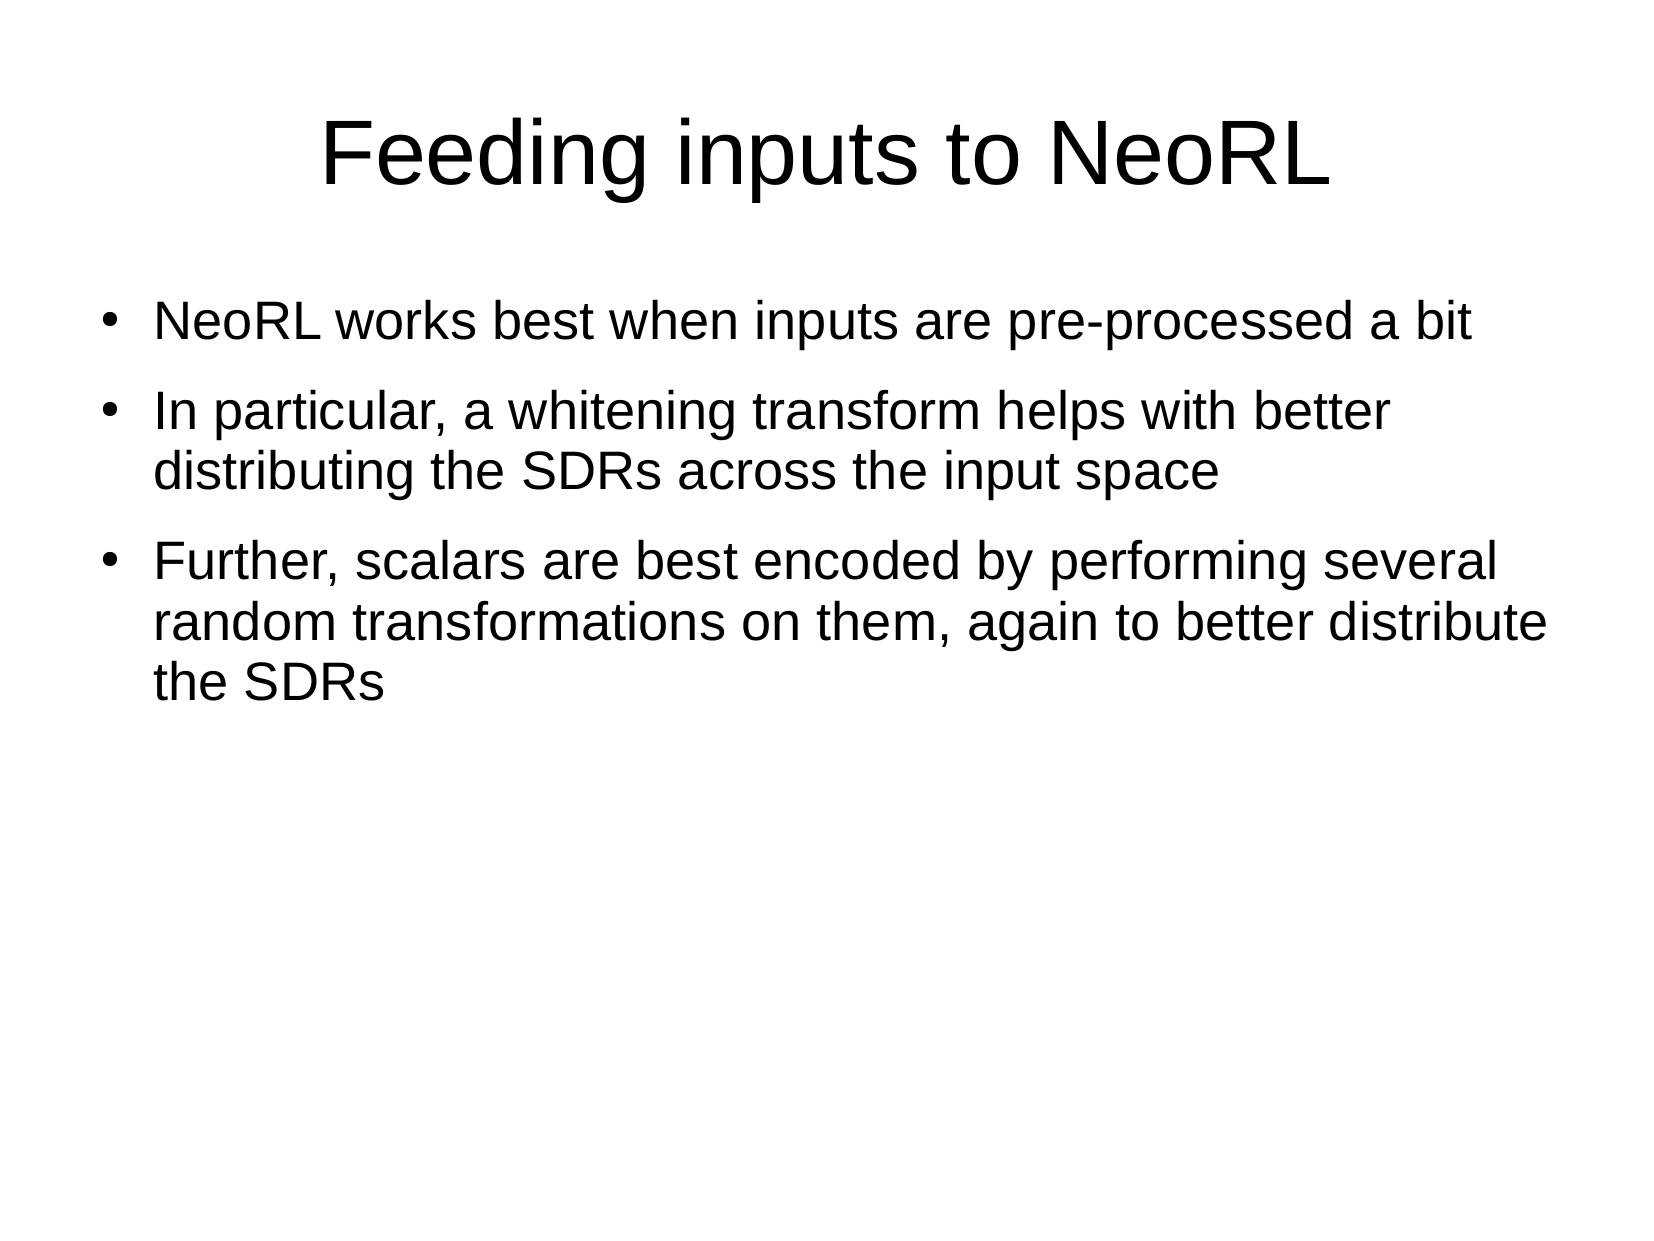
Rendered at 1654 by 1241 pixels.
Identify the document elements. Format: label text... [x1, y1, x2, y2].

title Feeding inputs to NeoRL [82, 49, 1571, 257]
list NeoRL works best when inputs are pre-processed a bit In particular, a whitening transform helps with better distributing the SDRs across the input space Further, scalars are best encoded by performing several random transformations on them, again to better distribute the SDRs [82, 290, 1571, 1109]
